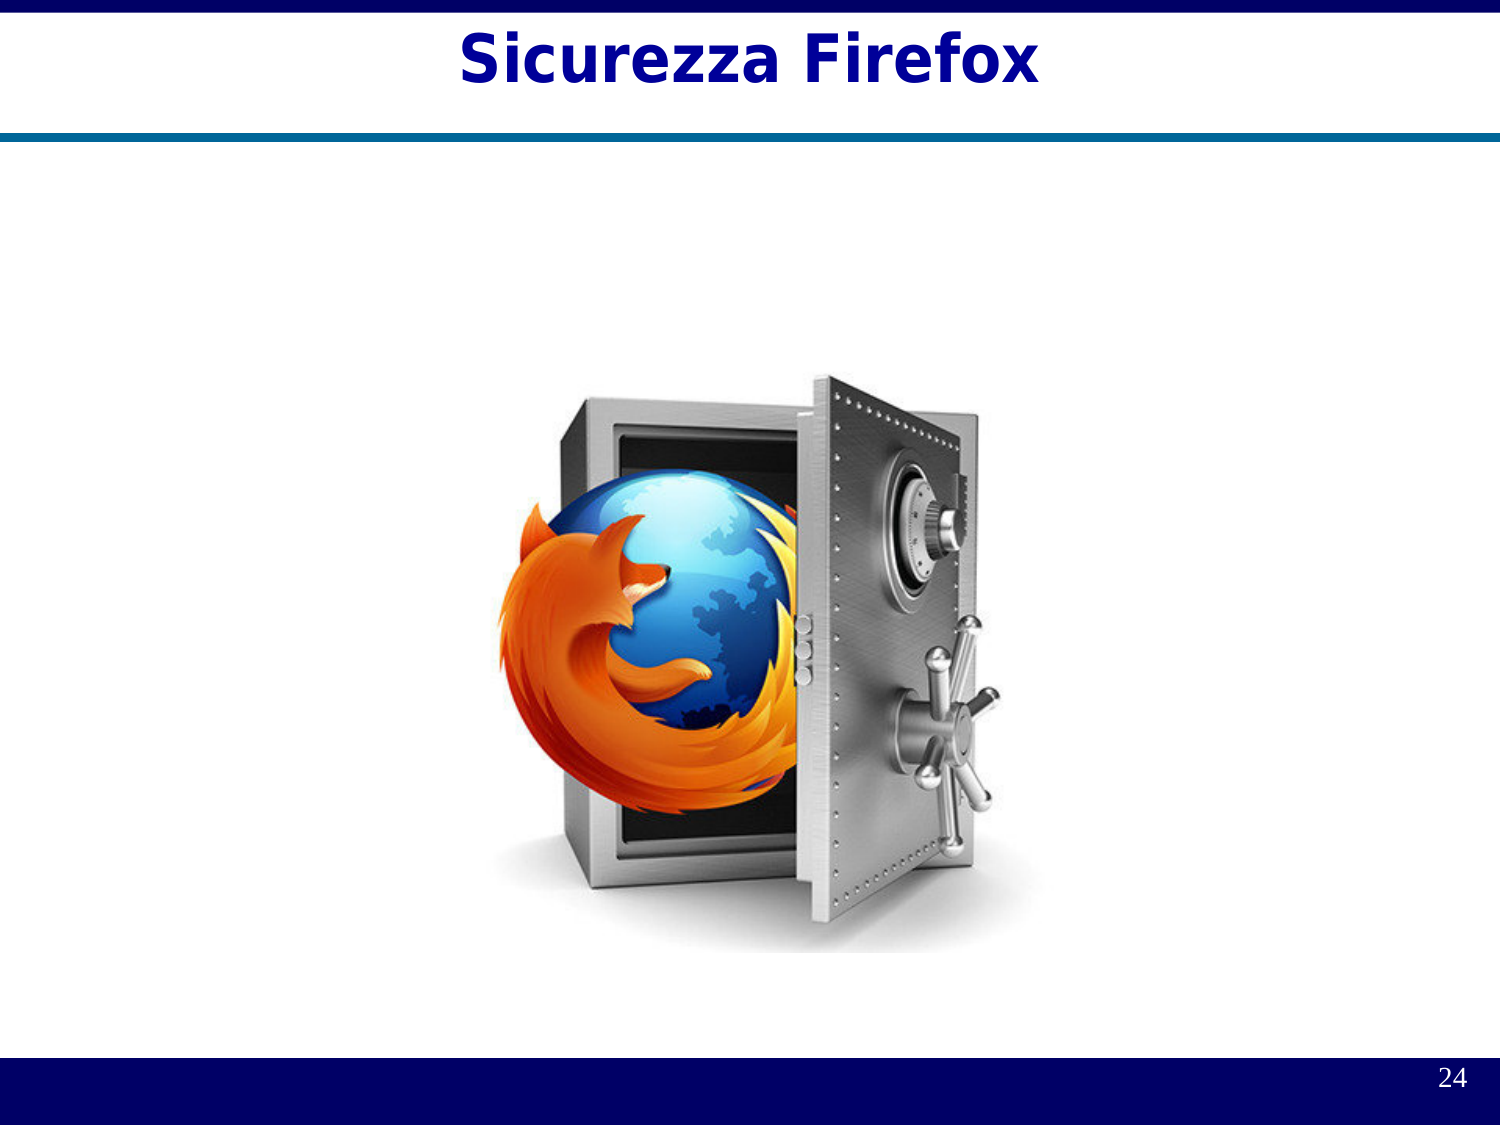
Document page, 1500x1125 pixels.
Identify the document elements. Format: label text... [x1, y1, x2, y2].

picture [303, 347, 1210, 953]
title Sicurezza Firefox [30, 0, 1471, 126]
